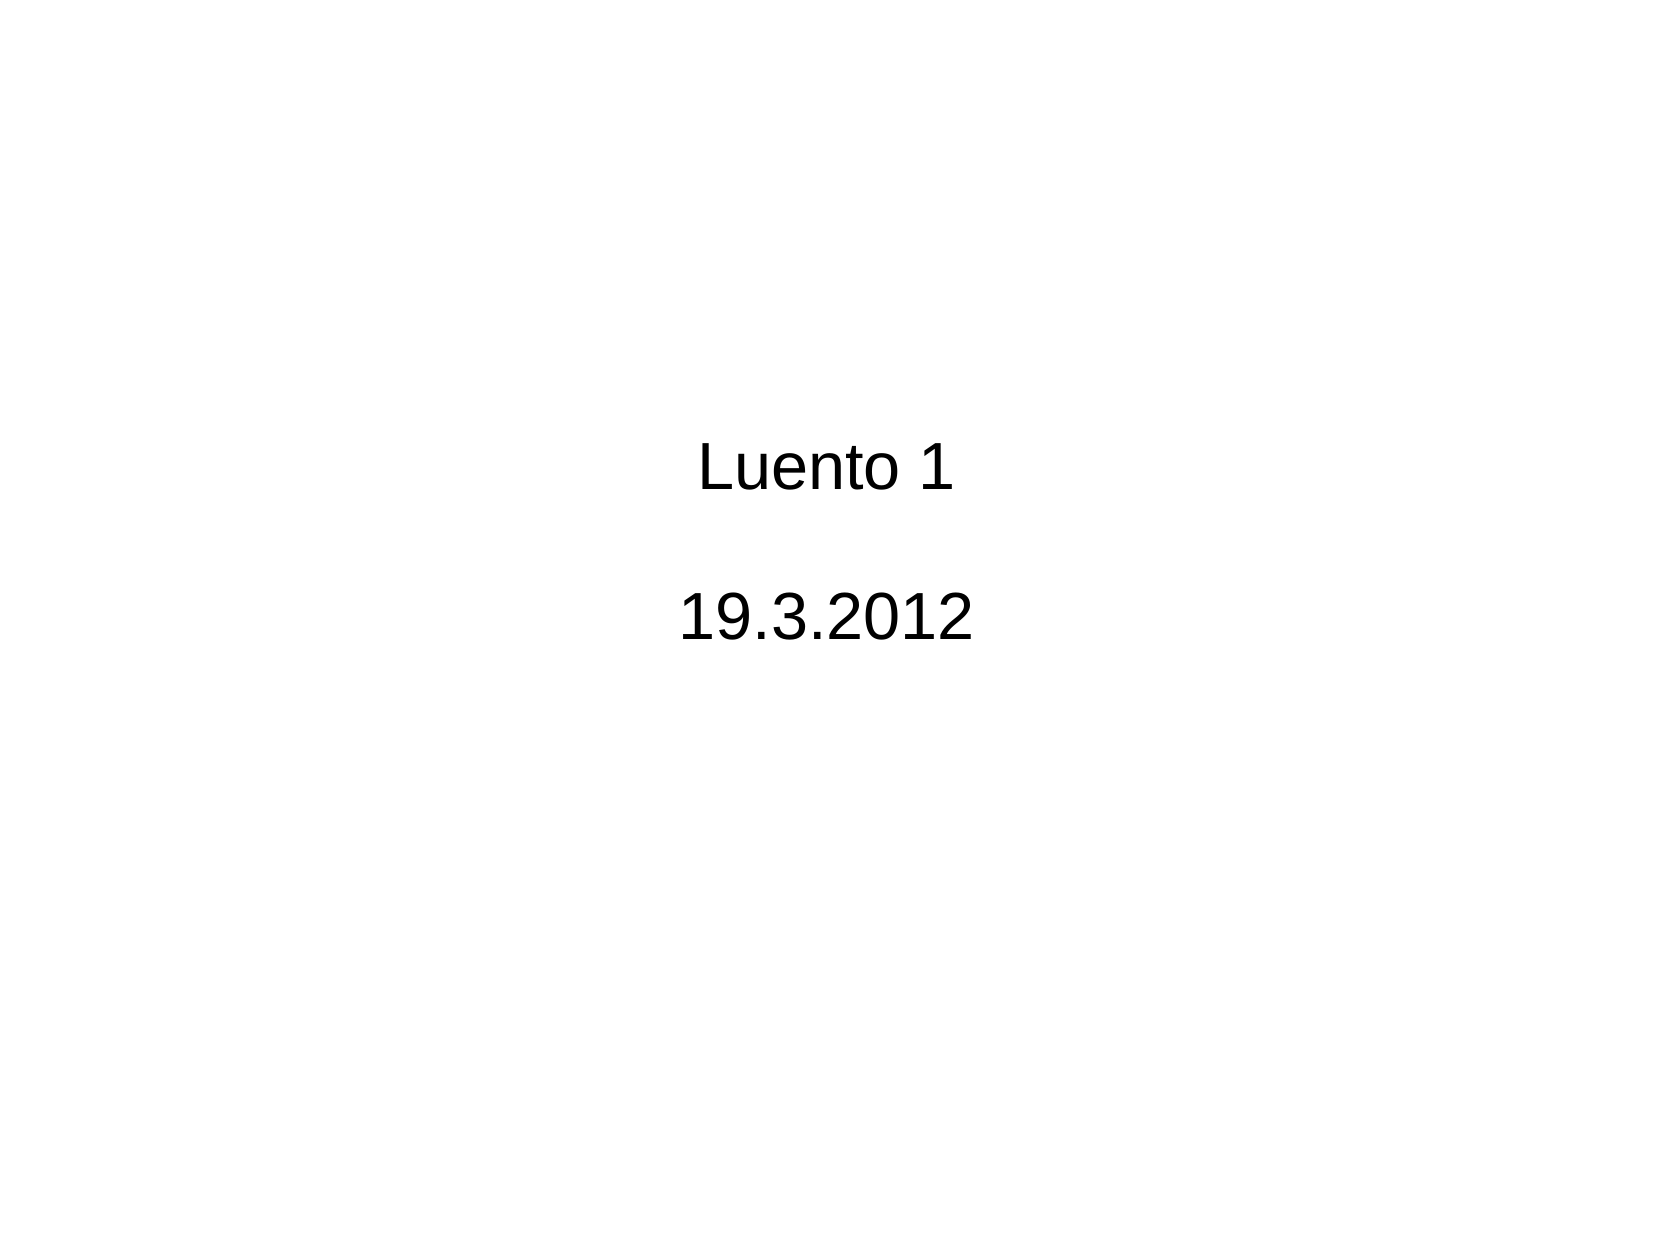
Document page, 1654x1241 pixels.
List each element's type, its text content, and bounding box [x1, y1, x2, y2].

subtitle Luento 1 19.3.2012 [82, 56, 1571, 1102]
